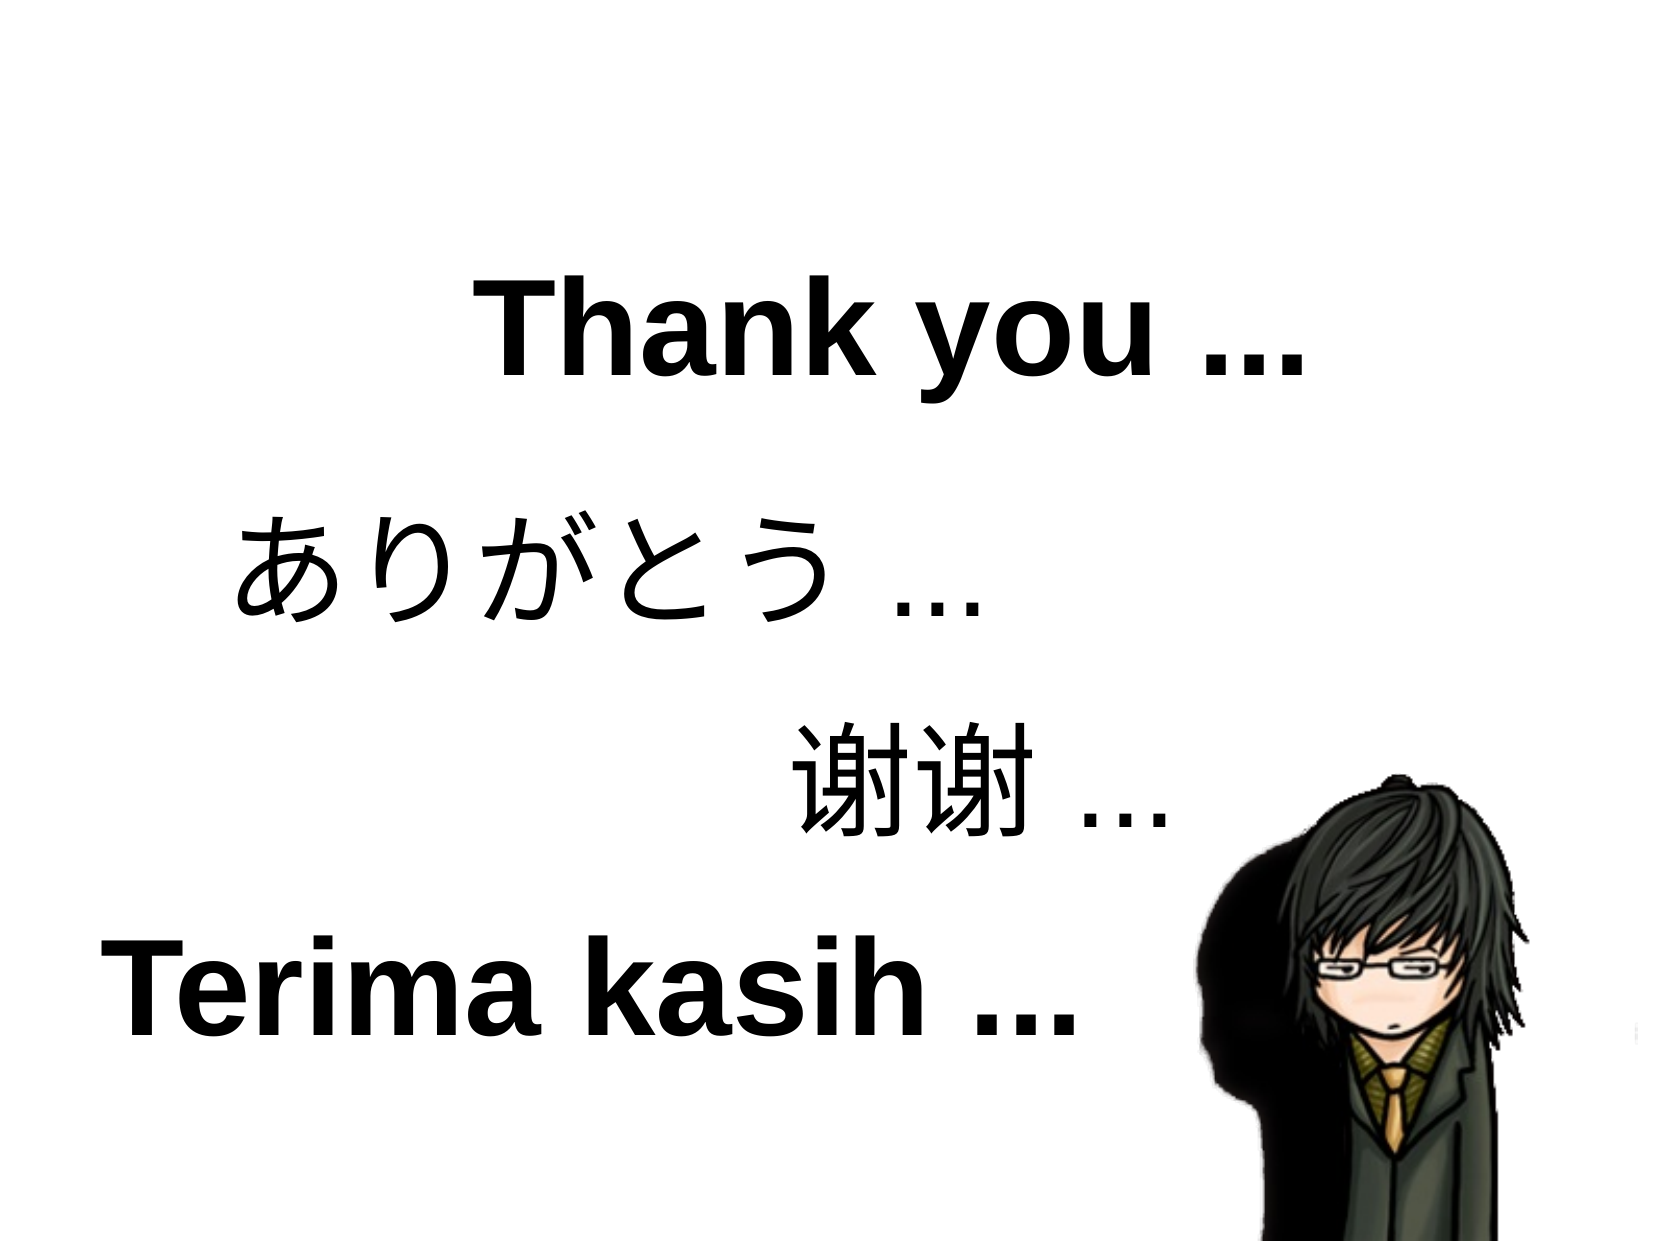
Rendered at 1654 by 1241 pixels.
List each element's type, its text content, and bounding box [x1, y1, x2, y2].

title ありがとう... [120, 480, 1096, 644]
title 谢谢... [720, 691, 1246, 856]
title Terima kasih ... [90, 911, 1096, 1066]
title Thank you ... [390, 251, 1396, 406]
picture [1140, 773, 1638, 1241]
